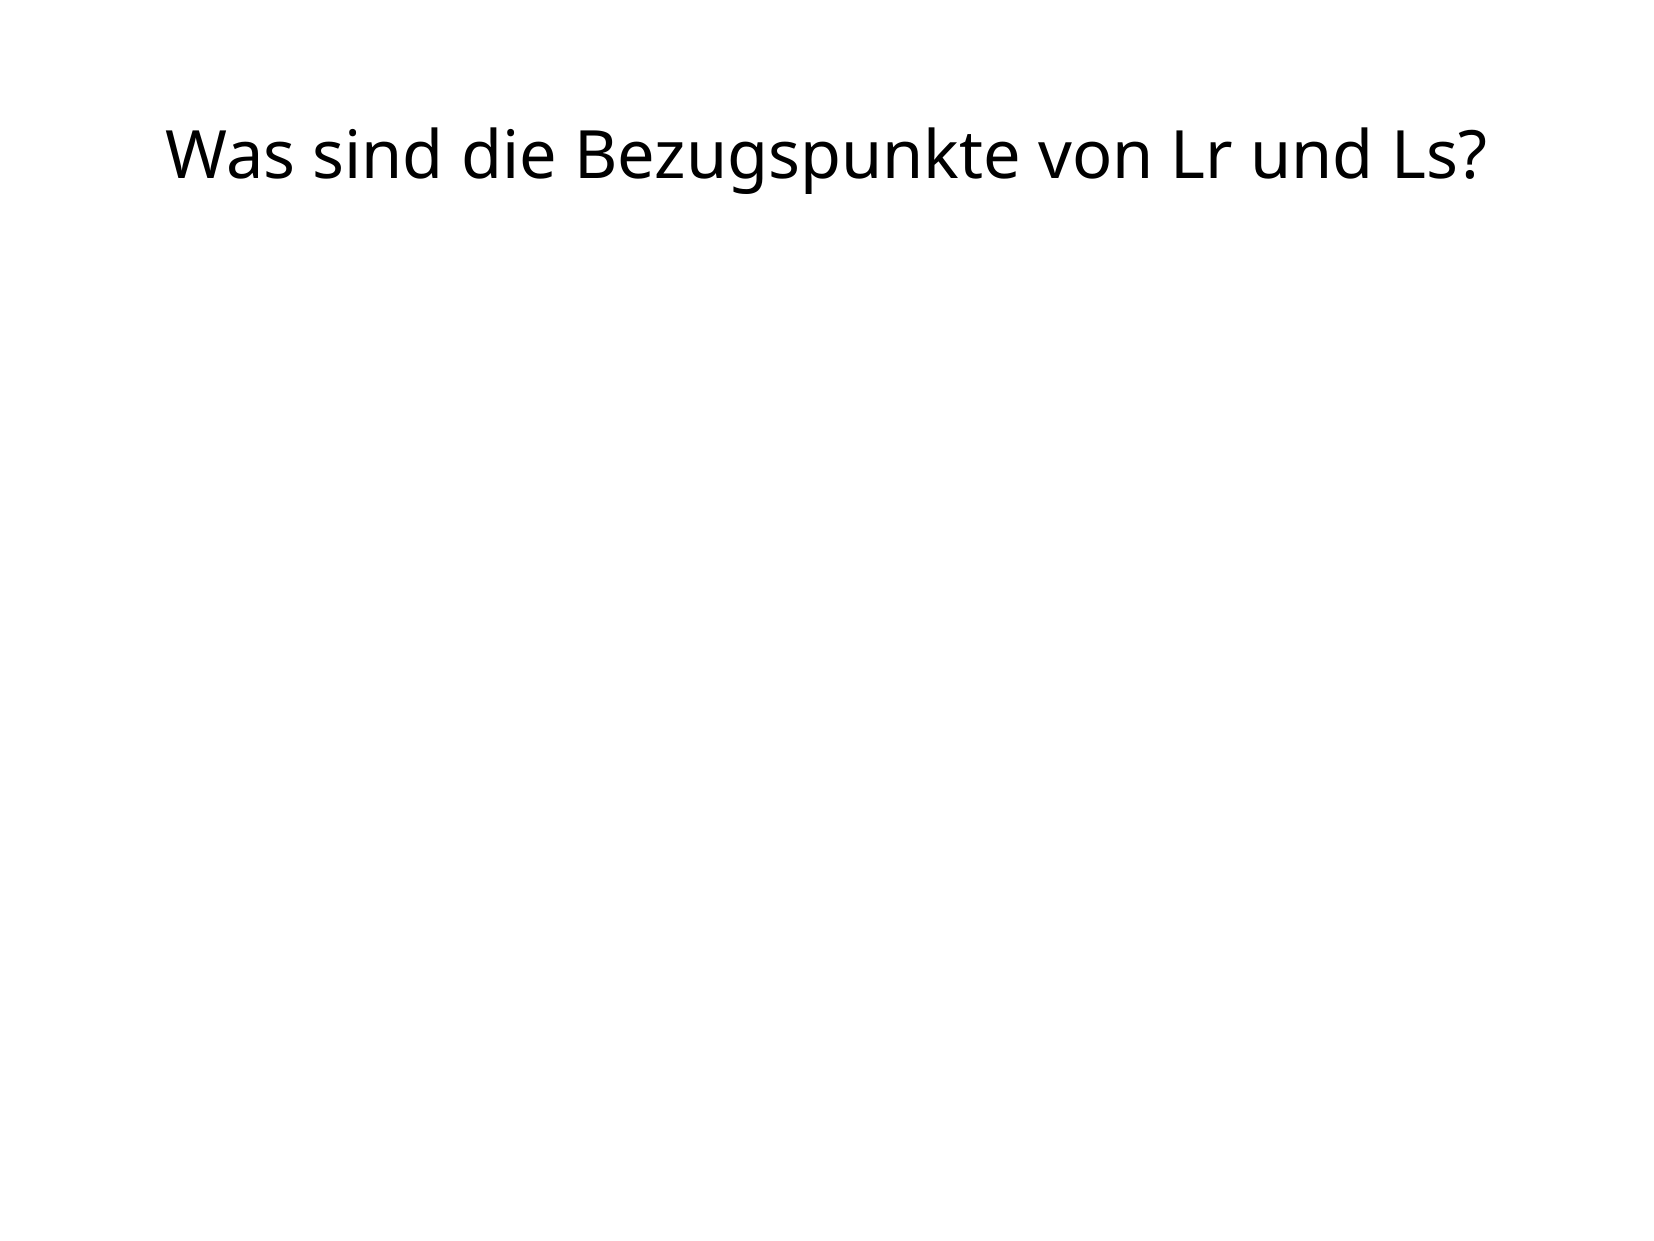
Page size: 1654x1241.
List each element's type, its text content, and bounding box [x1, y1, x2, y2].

title Was sind die Bezugspunkte von Lr und Ls? [82, 49, 1571, 257]
